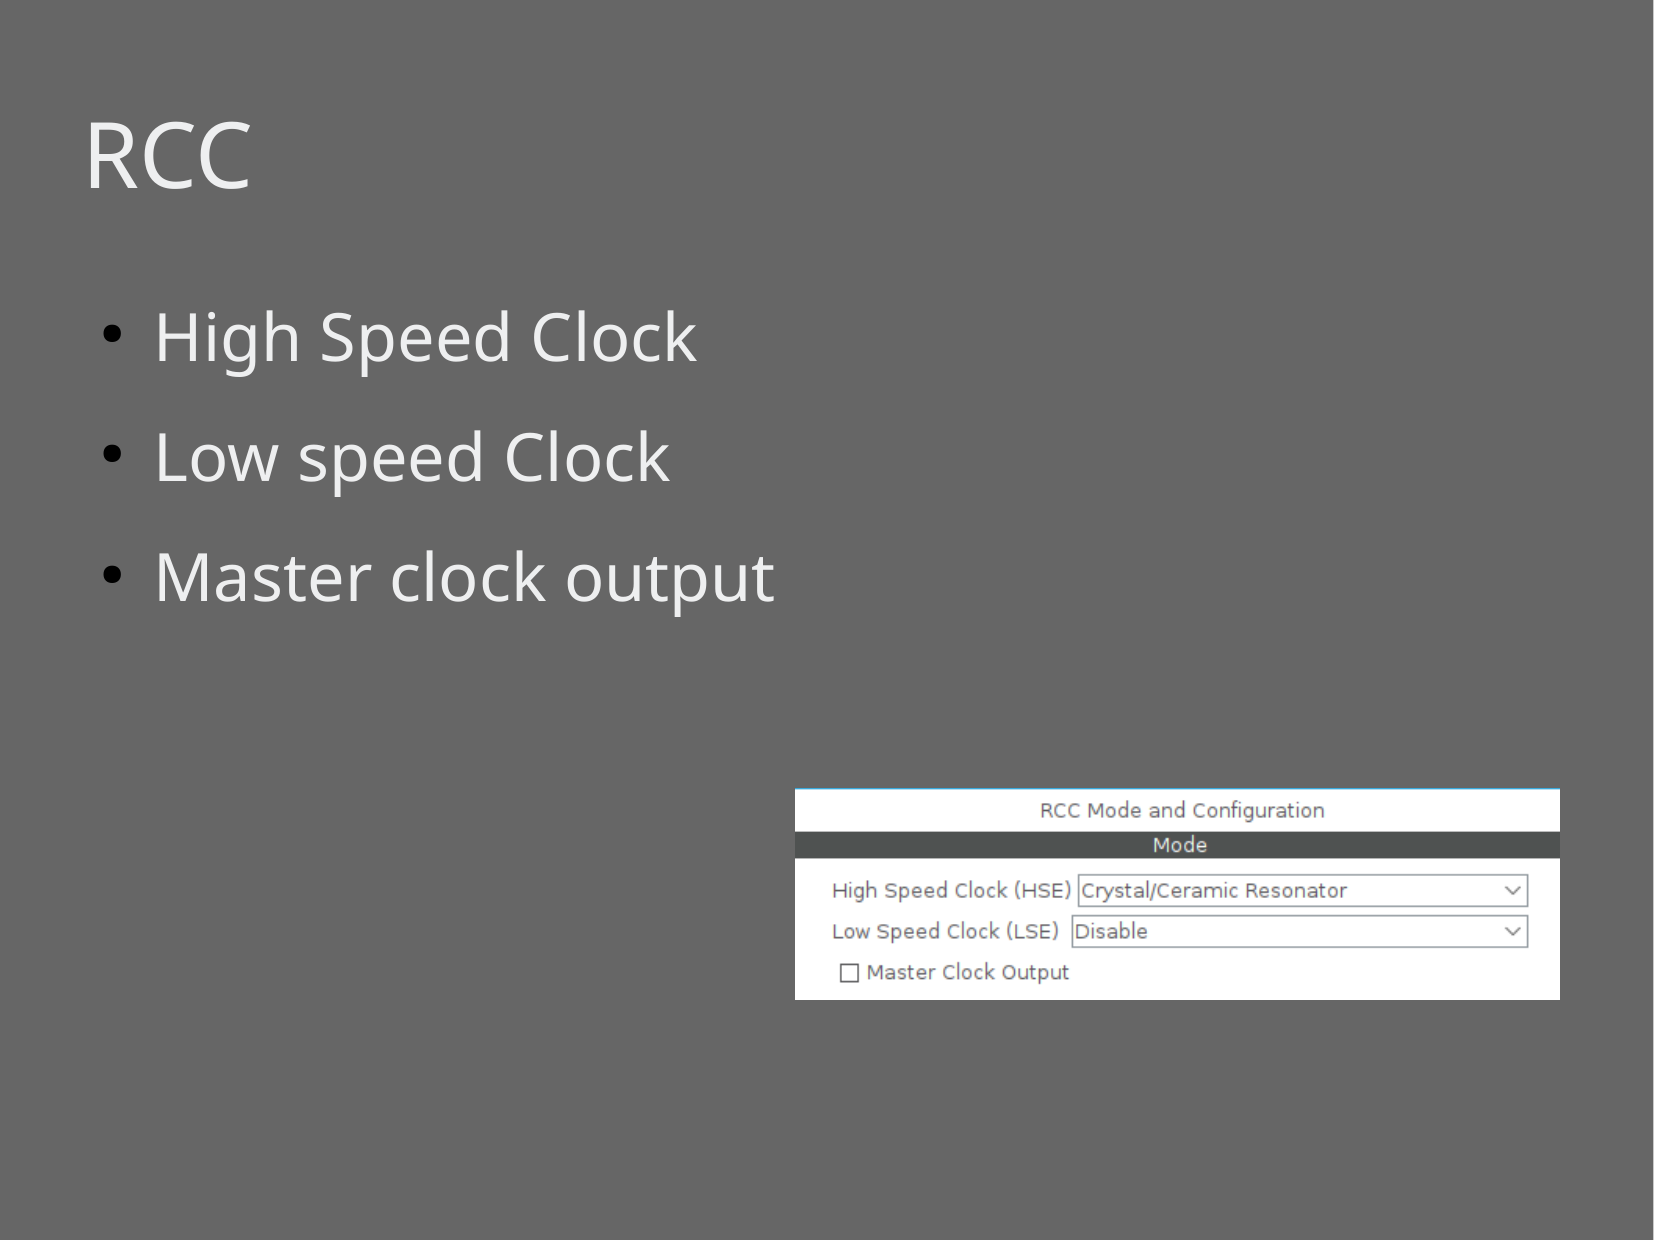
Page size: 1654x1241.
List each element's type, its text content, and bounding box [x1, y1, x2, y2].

list High Speed Clock Low speed Clock Master clock output [82, 290, 1571, 1010]
title RCC [82, 49, 1571, 257]
picture [795, 788, 1560, 1000]
